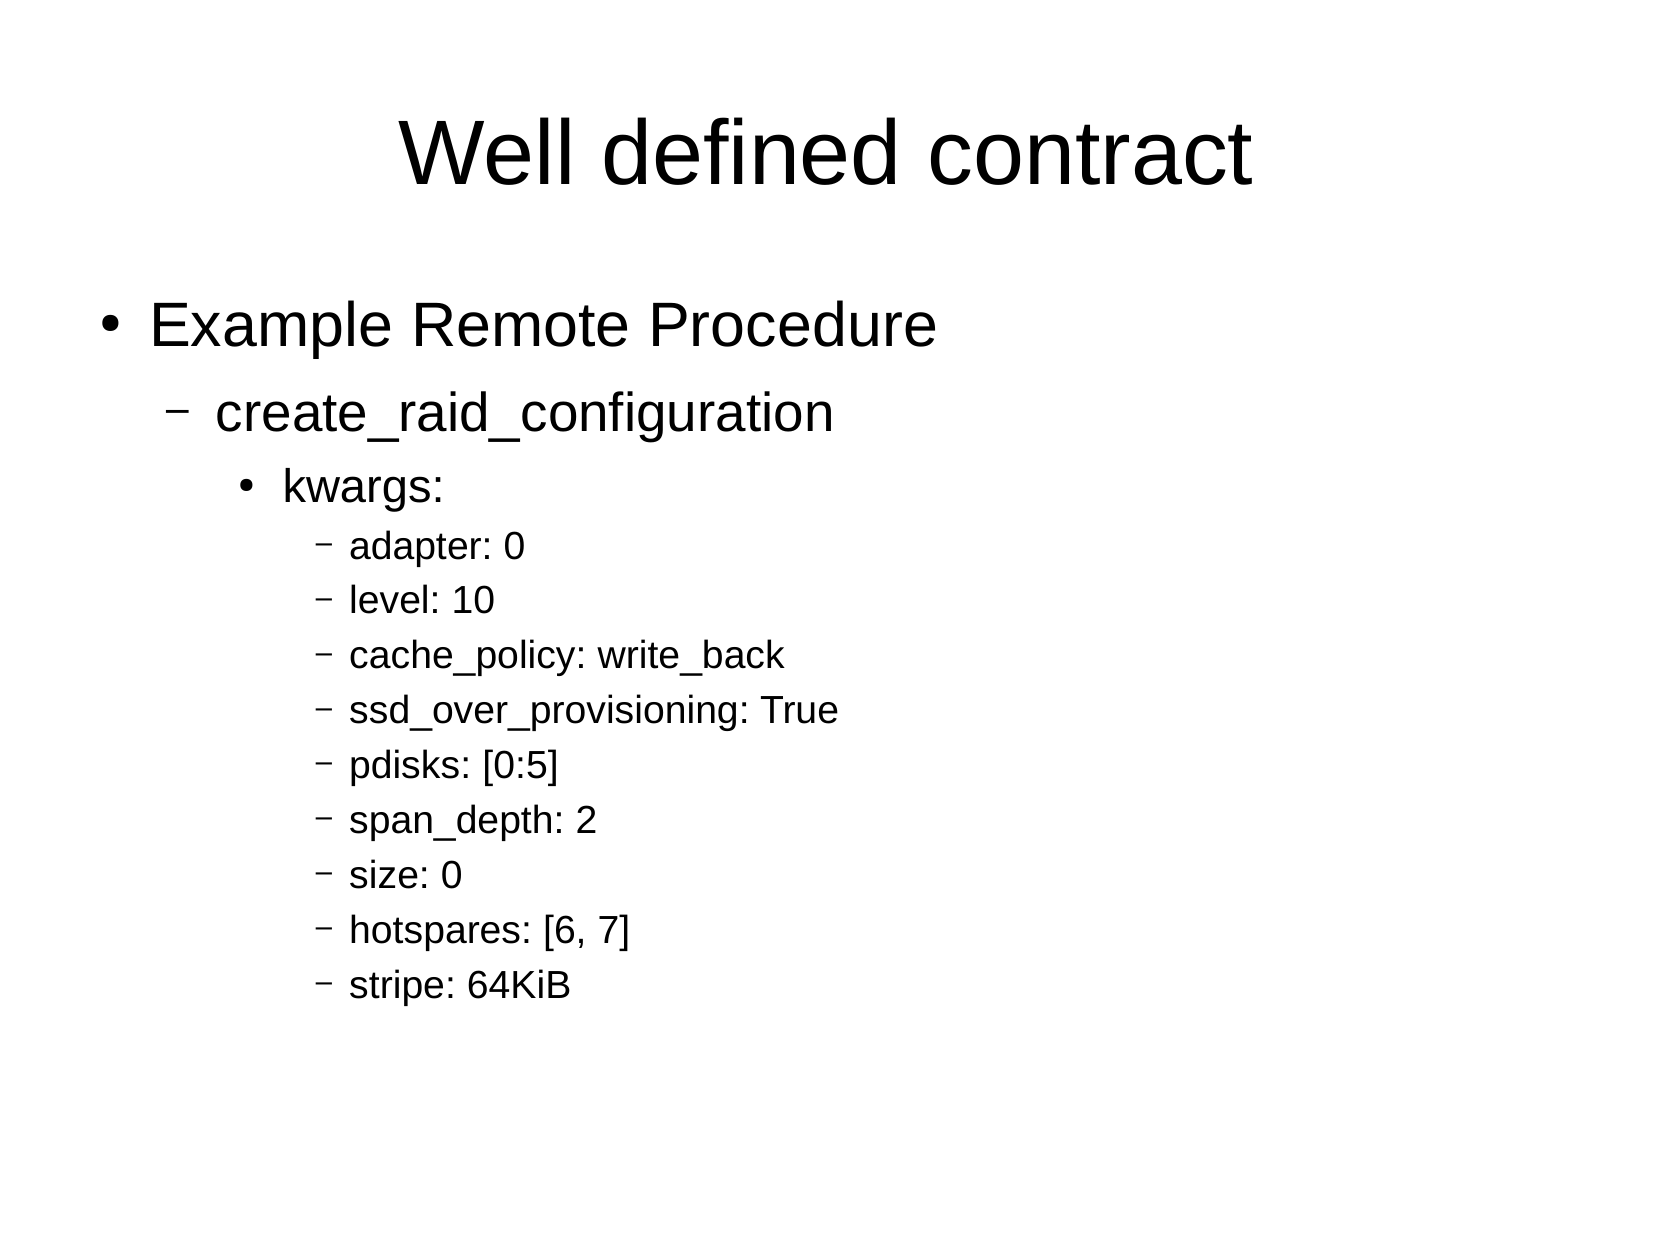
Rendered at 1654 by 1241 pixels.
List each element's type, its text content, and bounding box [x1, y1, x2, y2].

list Example Remote Procedure create_raid_configuration kwargs: adapter: 0 level: 10 cache_policy: write_back ssd_over_provisioning: True pdisks: [0:5] span_depth: 2 size: 0 hotspares: [6, 7] stripe: 64KiB [82, 290, 1571, 1010]
title Well defined contract [82, 49, 1571, 257]
